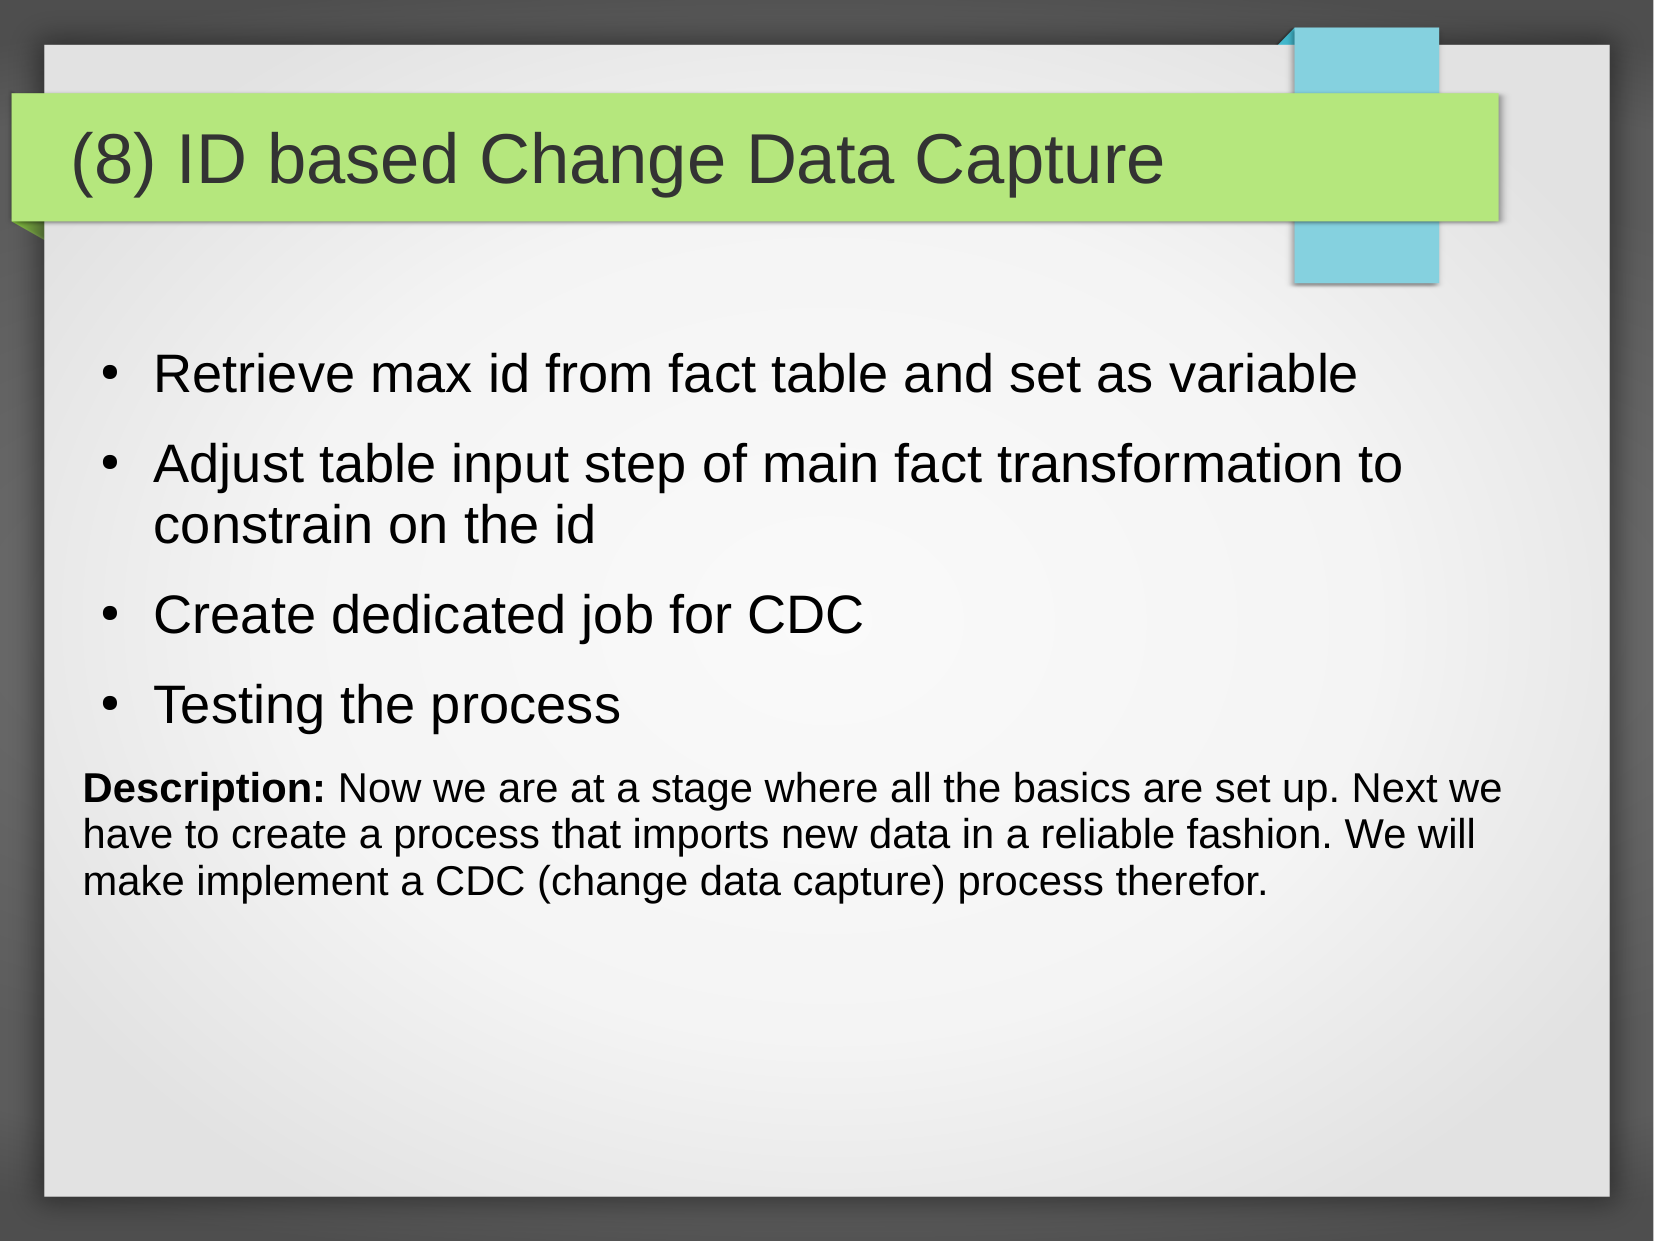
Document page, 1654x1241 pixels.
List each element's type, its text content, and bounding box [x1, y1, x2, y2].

picture [0, 0, 1654, 1241]
title (8) ID based Change Data Capture [70, 106, 1229, 213]
list Retrieve max id from fact table and set as variable Adjust table input step of main fact transformation to constrain on the id Create dedicated job for CDC Testing the process Description: Now we are at a stage where all the basics are set up. Next we have to create a process that imports new data in a reliable fashion. We will make implement a CDC (change data capture) process therefor. [82, 343, 1538, 1063]
